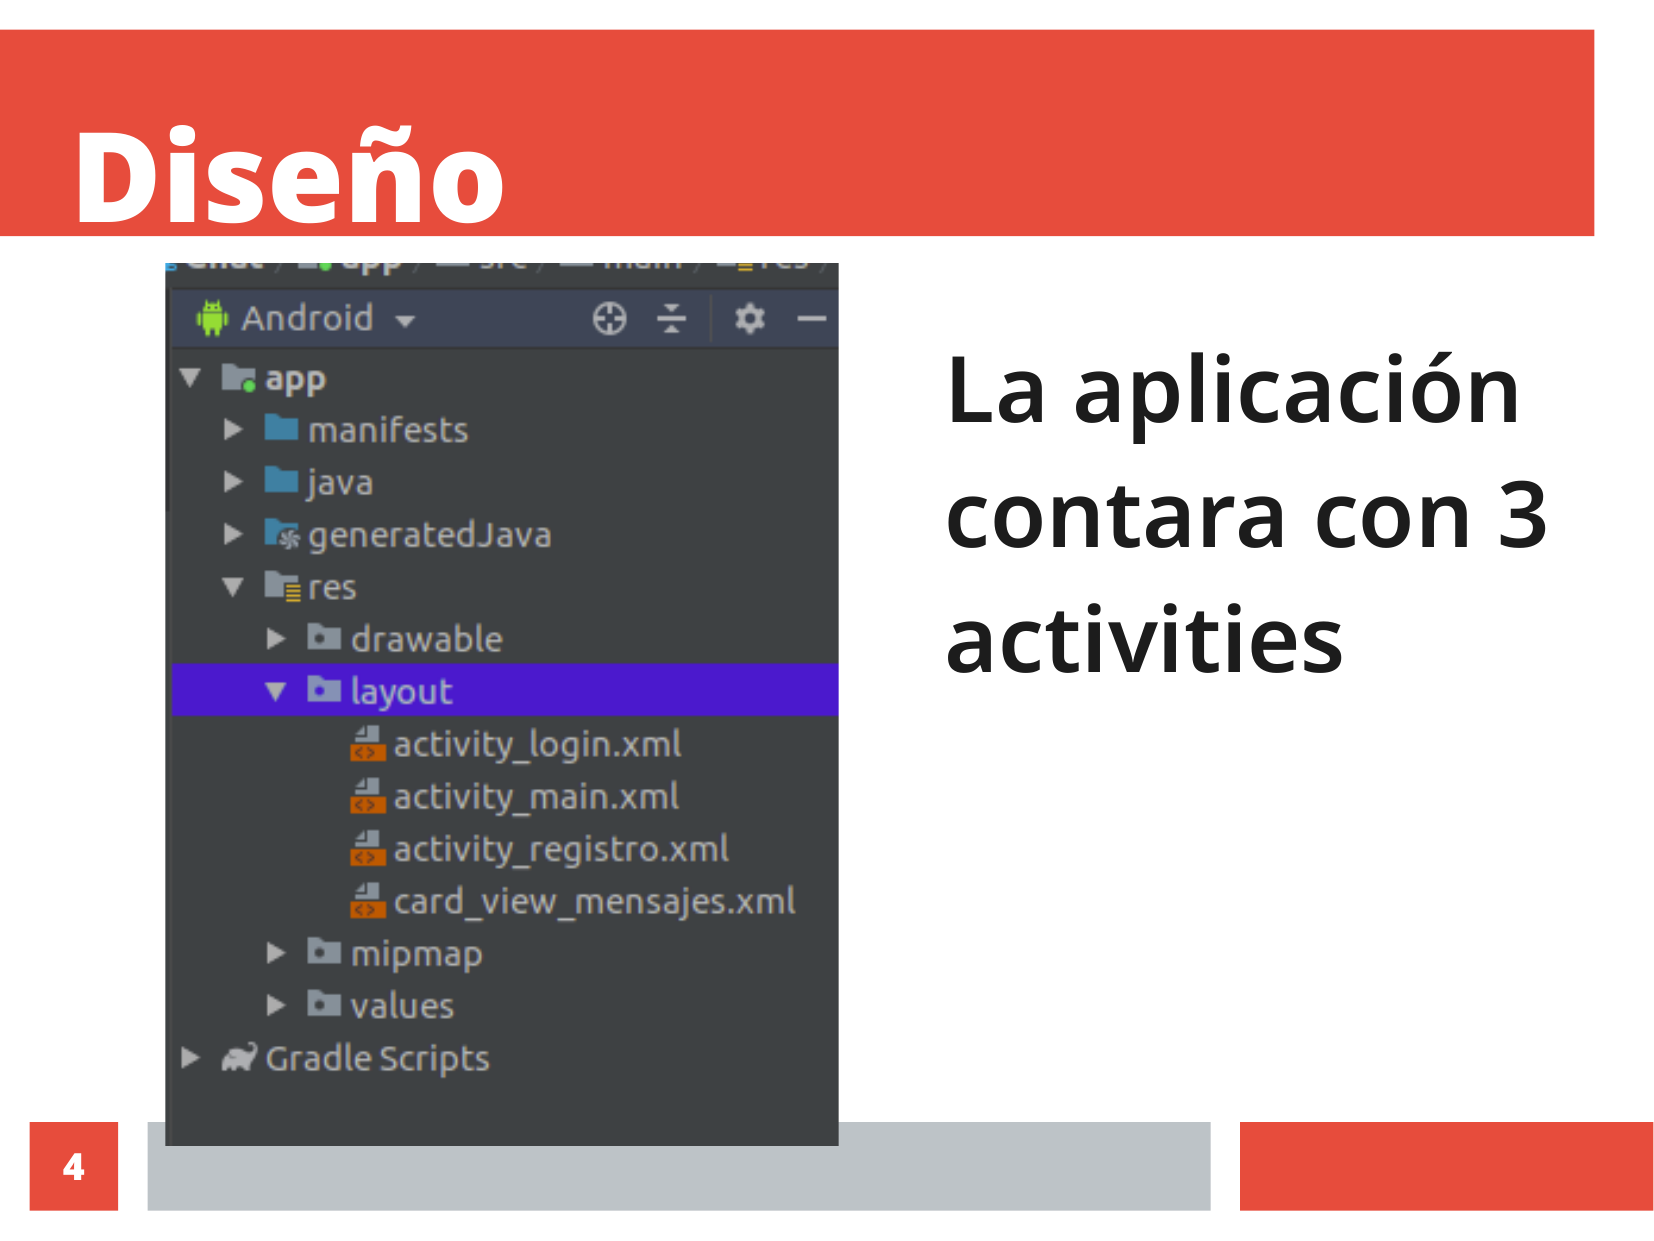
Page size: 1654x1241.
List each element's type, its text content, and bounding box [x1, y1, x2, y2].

title Diseño [70, 88, 1607, 237]
picture [165, 263, 839, 1146]
list La aplicación contara con 3 activities [944, 324, 1565, 1093]
